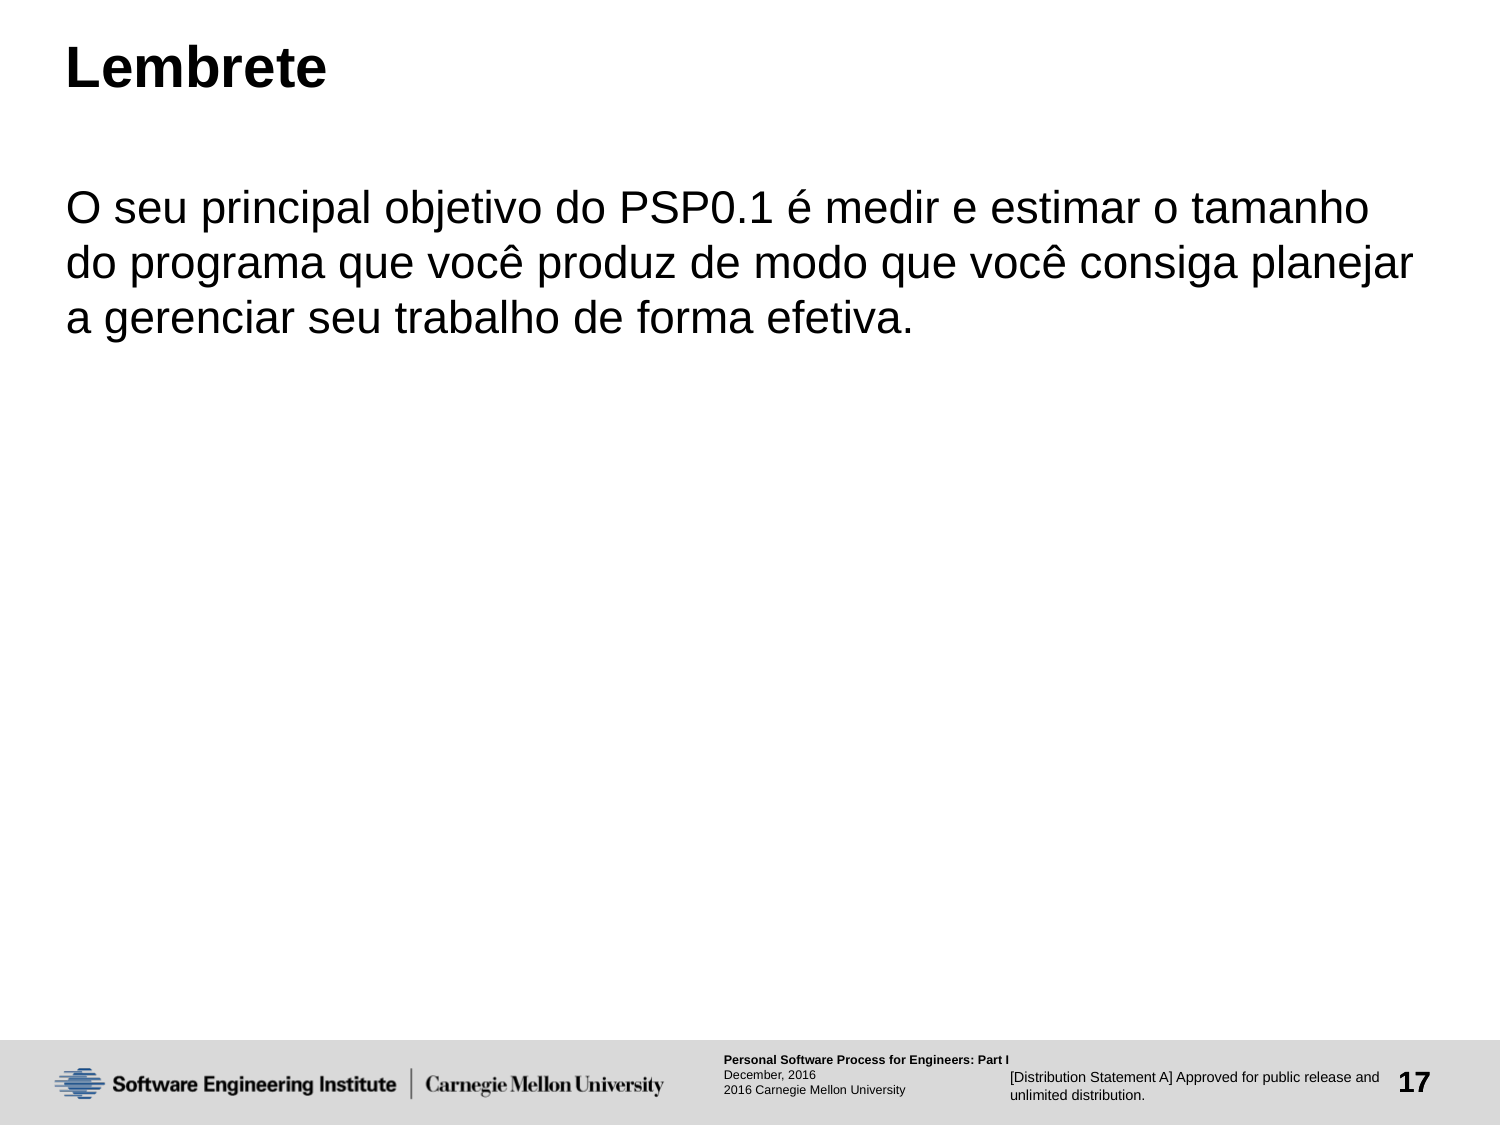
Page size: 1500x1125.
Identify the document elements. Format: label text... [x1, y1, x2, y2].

picture [46, 1061, 673, 1104]
list O seu principal objetivo do PSP0.1 é medir e estimar o tamanho do programa que você produz de modo que você consiga planejar a gerenciar seu trabalho de forma efetiva. [65, 177, 1431, 1000]
title Lembrete [65, 37, 1313, 148]
